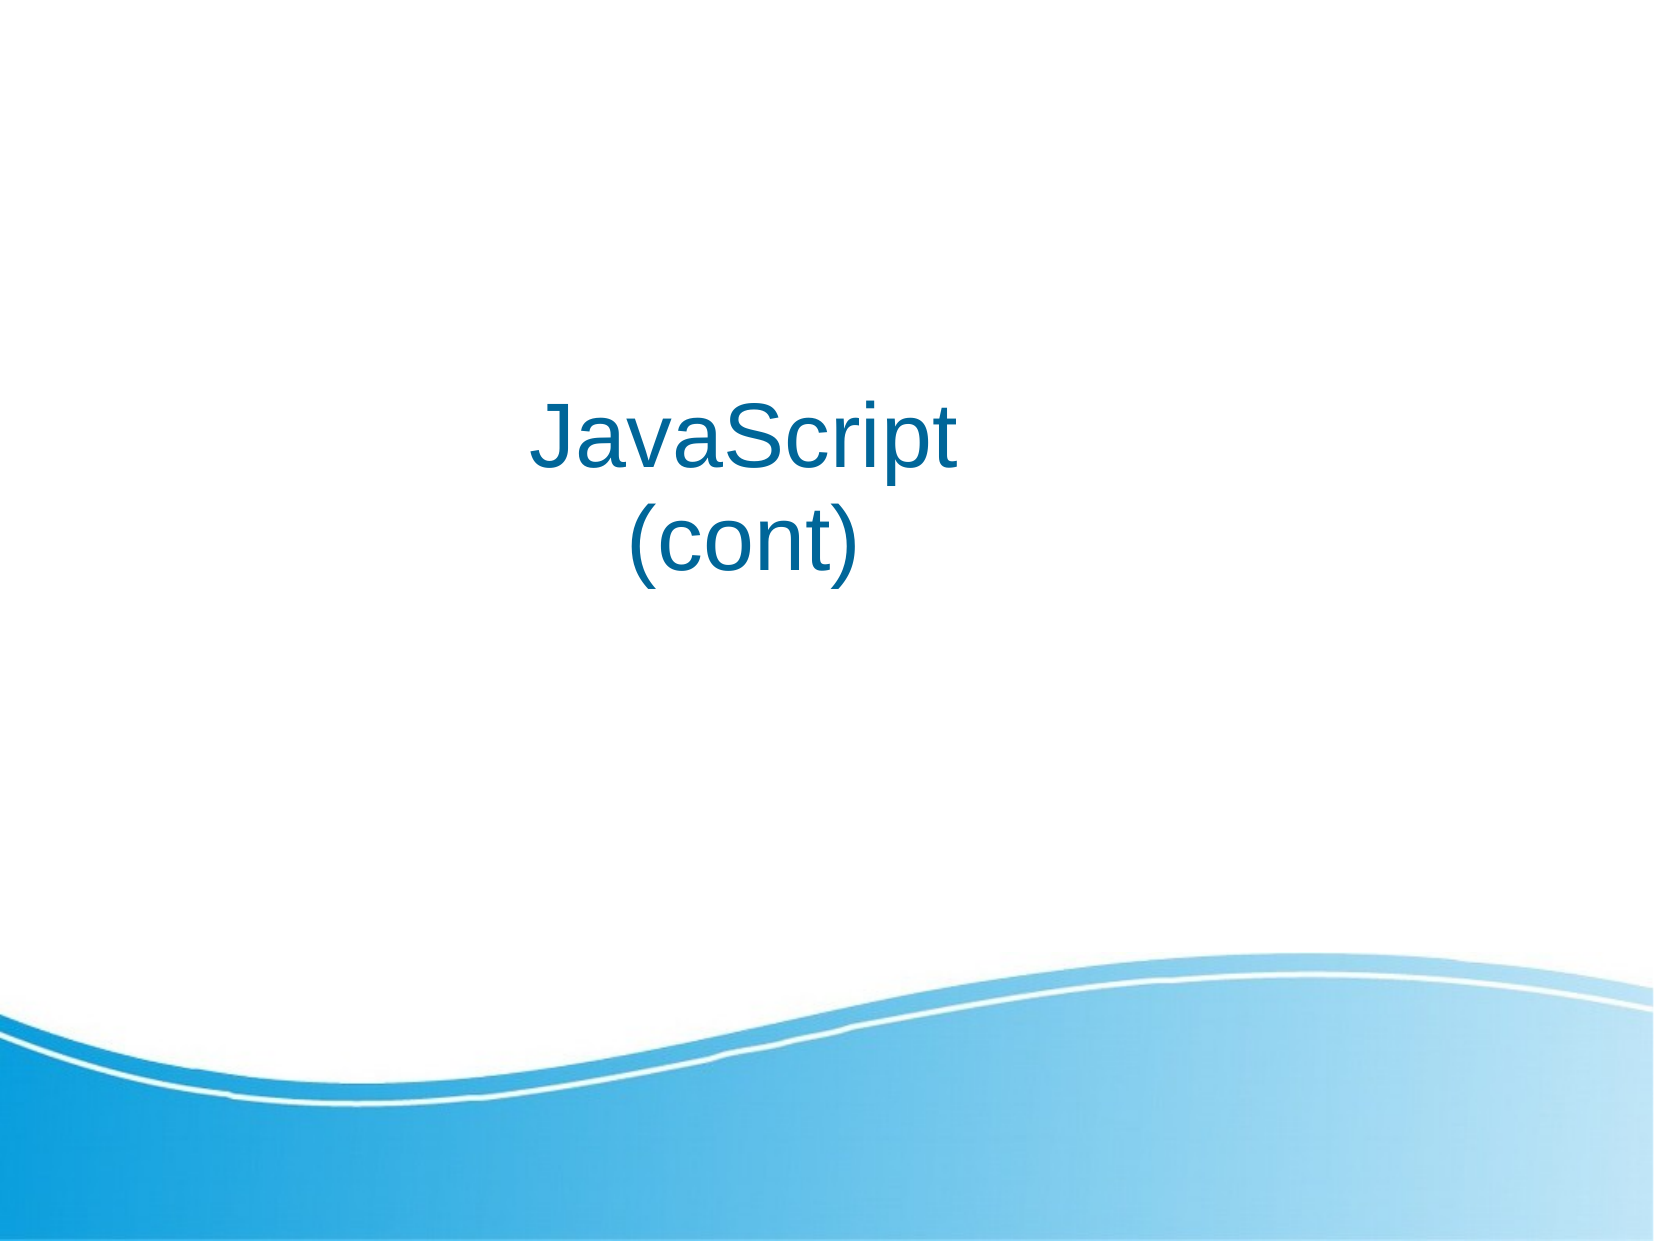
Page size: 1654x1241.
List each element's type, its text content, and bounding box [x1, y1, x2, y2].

title JavaScript (cont) [0, 384, 1489, 592]
picture [0, 952, 1654, 1241]
